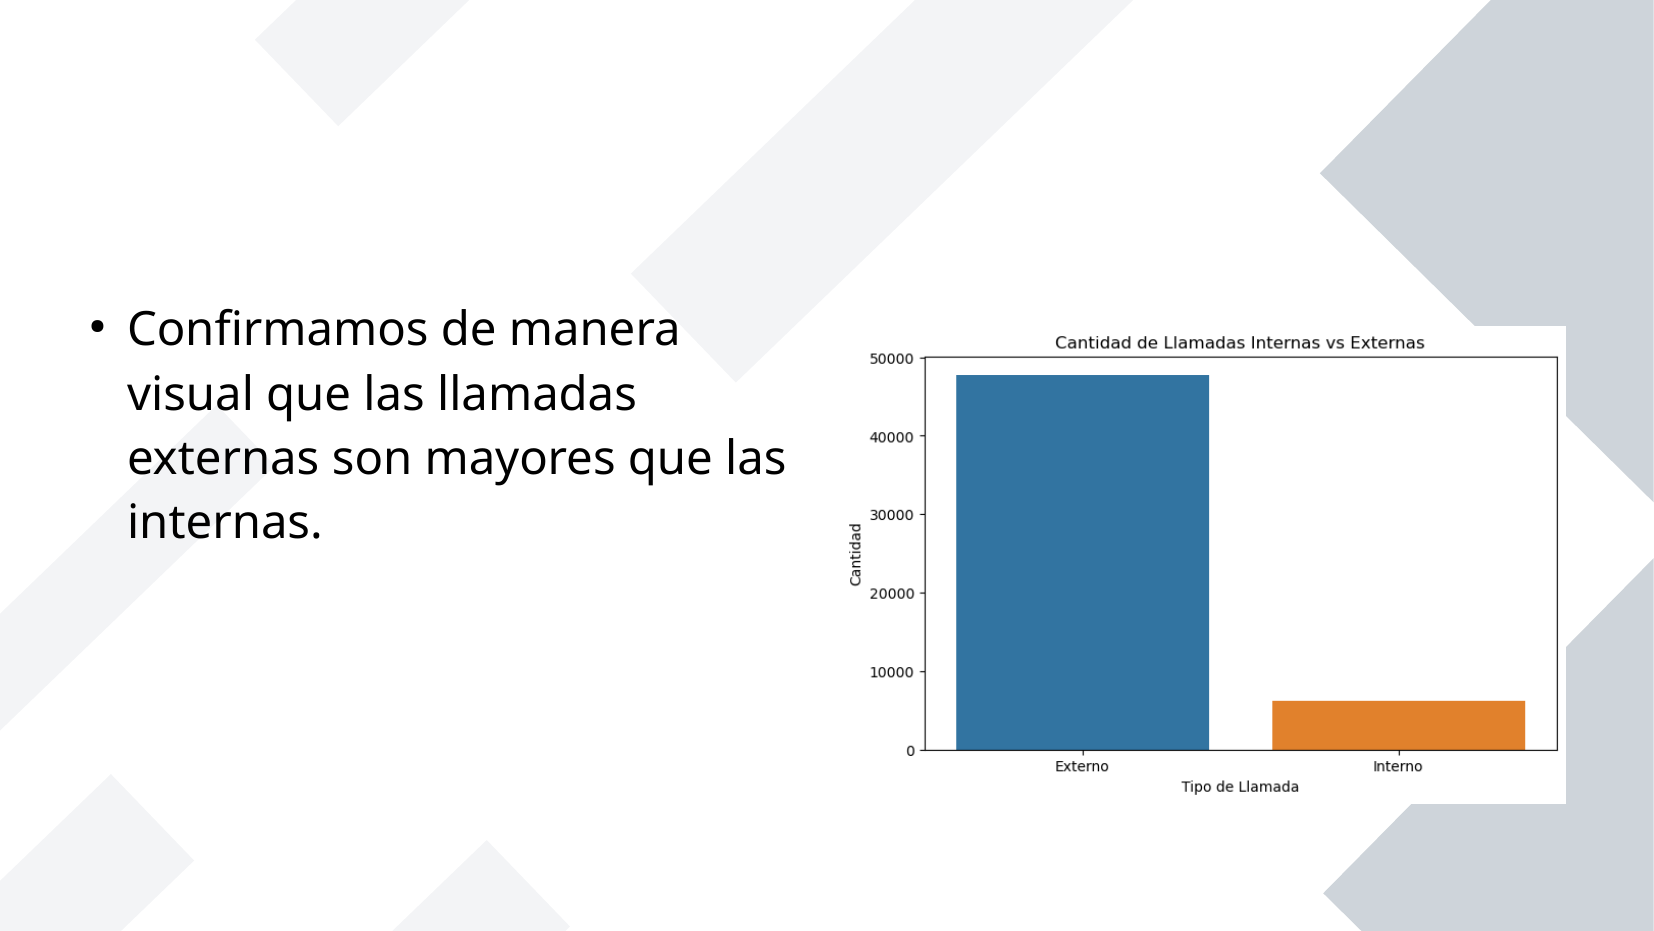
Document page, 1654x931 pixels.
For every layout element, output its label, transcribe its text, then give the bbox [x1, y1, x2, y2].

list Confirmamos de manera visual que las llamadas externas son mayores que las internas. [76, 295, 803, 553]
picture [839, 326, 1566, 804]
